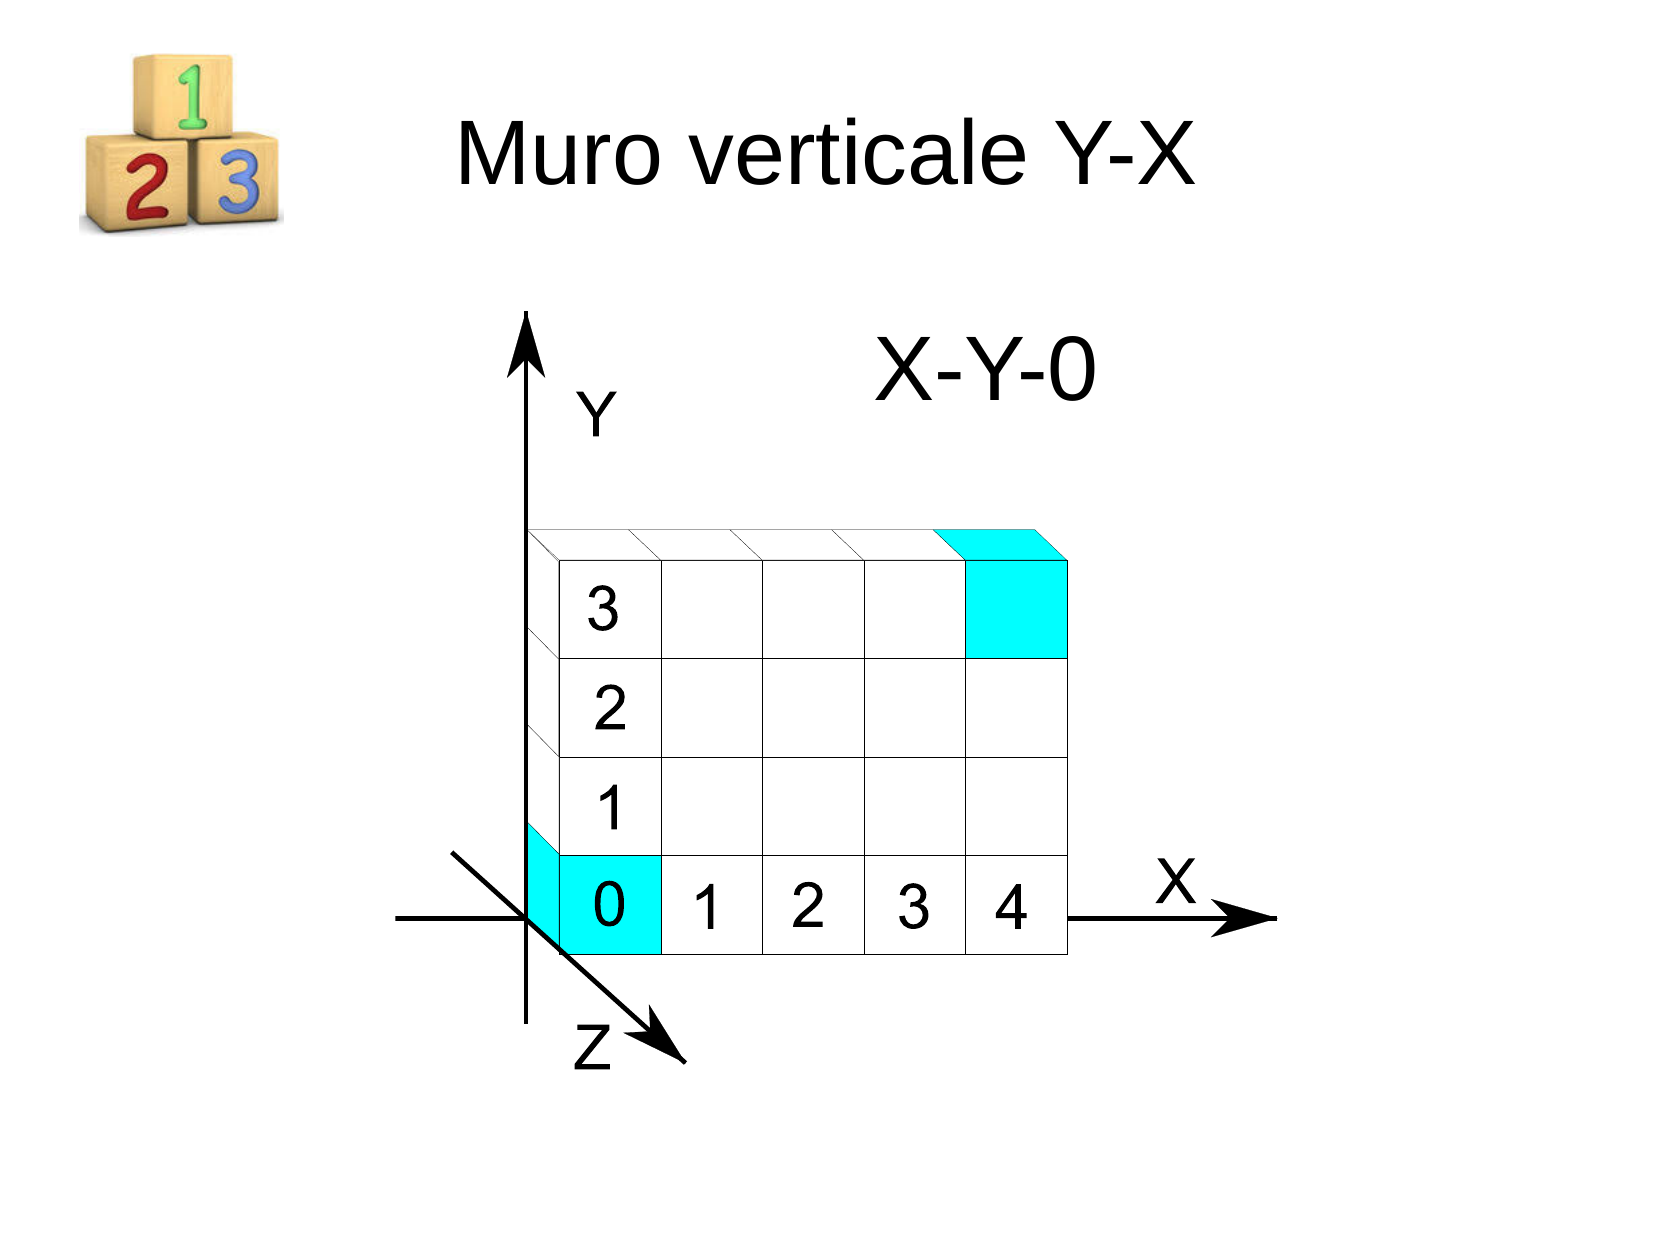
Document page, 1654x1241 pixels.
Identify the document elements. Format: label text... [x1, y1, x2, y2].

picture [79, 47, 284, 237]
text_box X-Y-0 [625, 265, 1347, 473]
picture [395, 302, 1287, 1070]
text_box Muro verticale Y-X [283, 49, 1371, 257]
